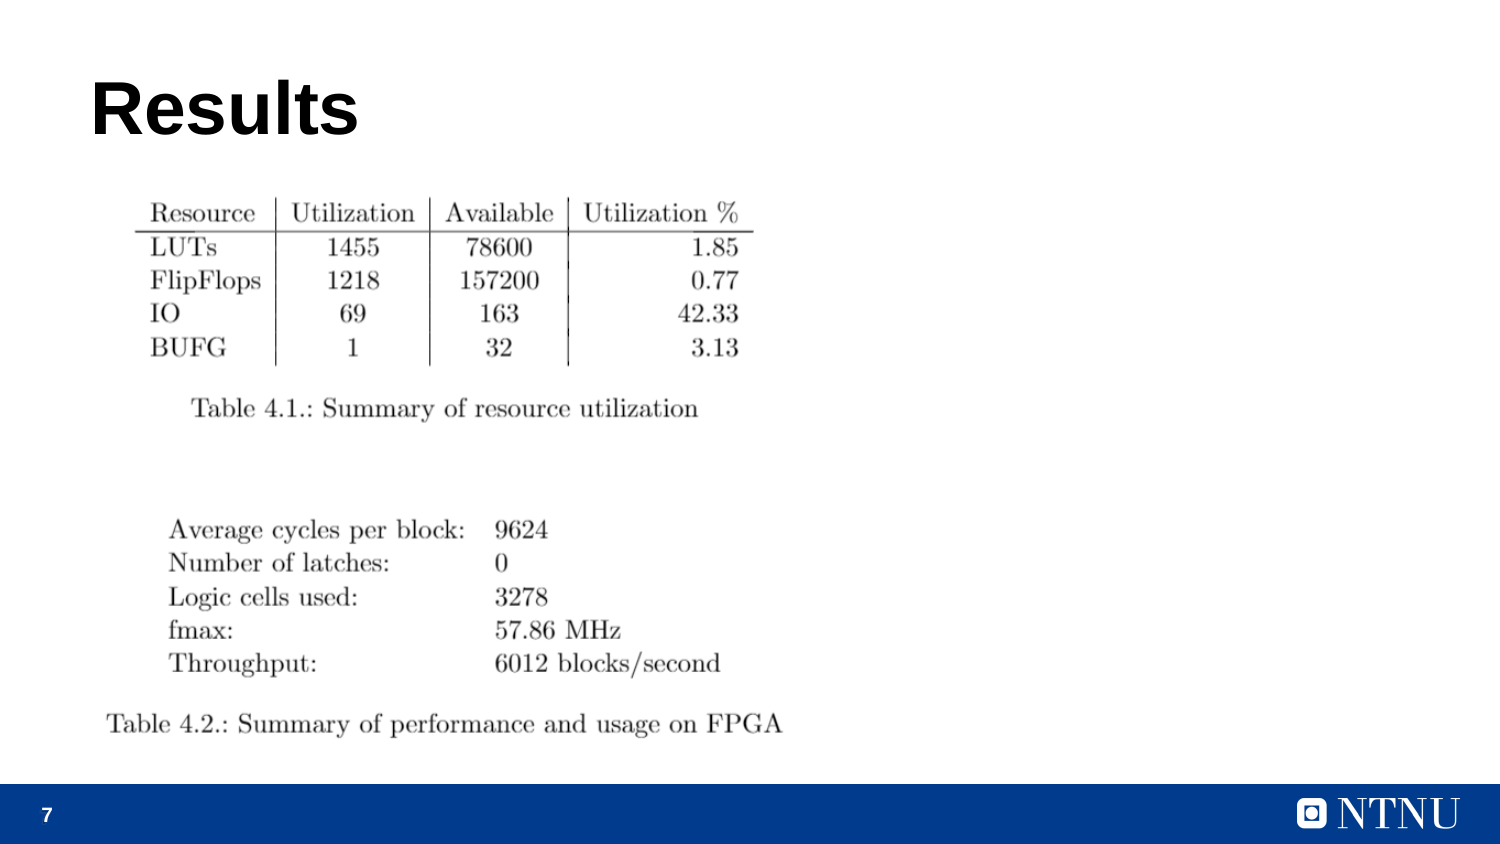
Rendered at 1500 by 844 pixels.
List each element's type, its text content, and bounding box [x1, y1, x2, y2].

title Results [75, 33, 1426, 175]
picture [75, 189, 831, 747]
